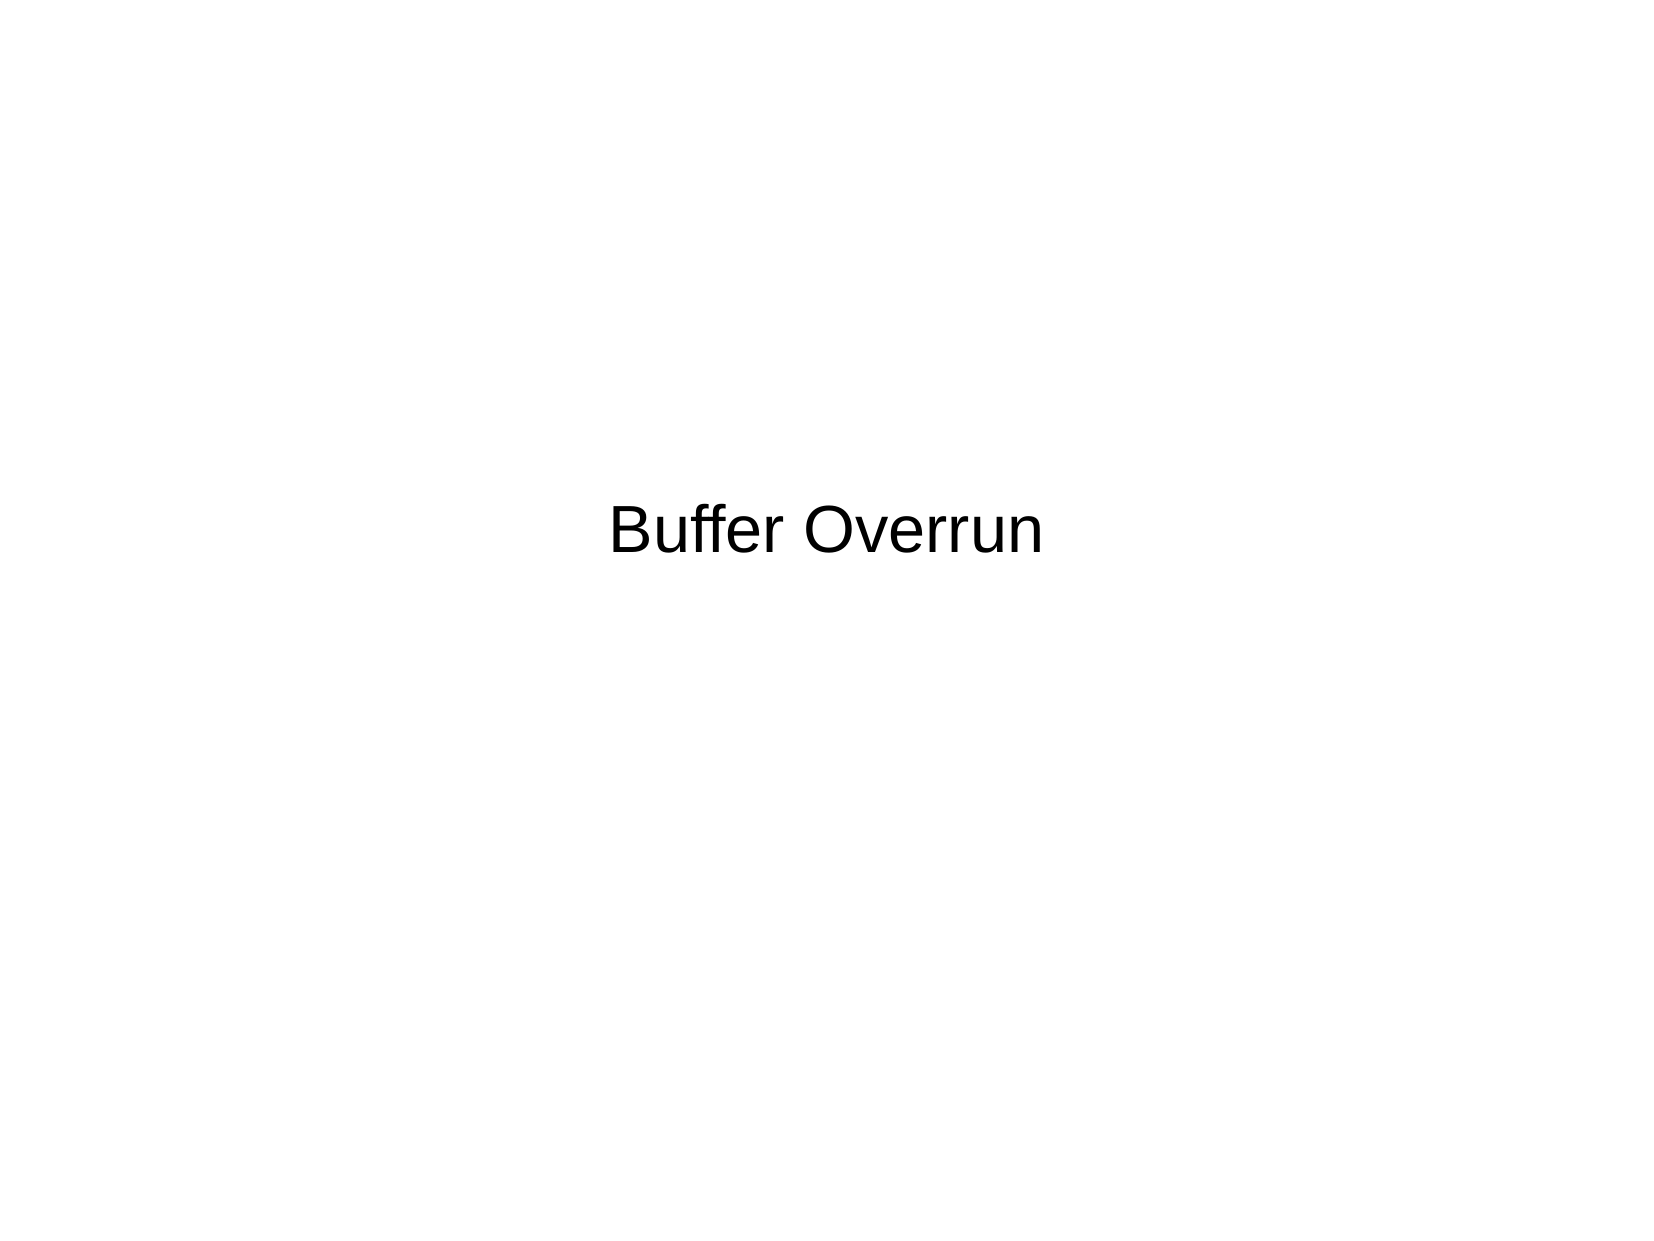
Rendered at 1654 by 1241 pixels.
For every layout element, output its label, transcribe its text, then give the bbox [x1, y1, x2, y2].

subtitle Buffer Overrun [82, 49, 1571, 1010]
